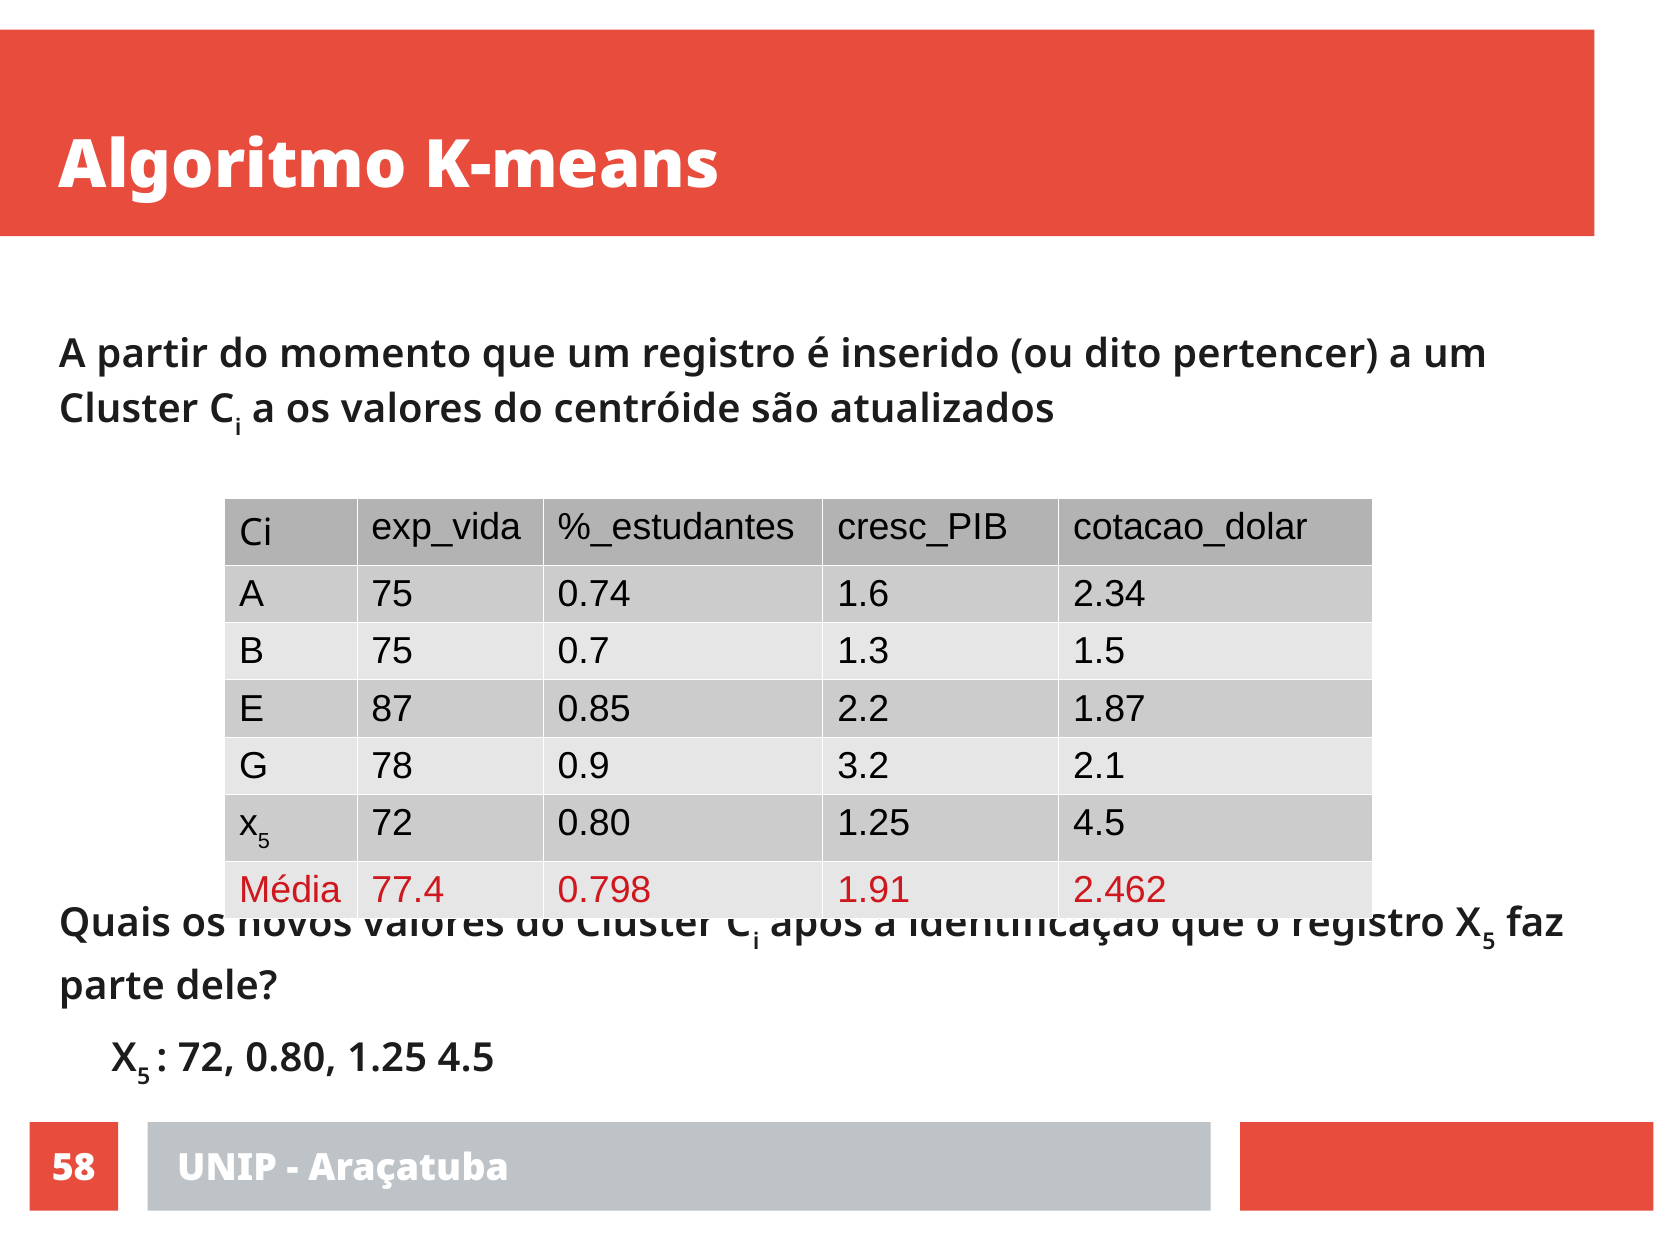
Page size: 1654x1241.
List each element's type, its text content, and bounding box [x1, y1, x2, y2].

table_cell Média [225, 862, 357, 918]
table_cell 2.2 [823, 680, 1058, 737]
table_cell 75 [358, 566, 543, 622]
table_cell 1.5 [1059, 623, 1372, 679]
table_cell 3.2 [823, 738, 1058, 794]
table_cell 77.4 [358, 862, 543, 918]
table_header Ci [225, 499, 357, 565]
table_header exp_vida [358, 499, 543, 565]
table_cell 2.34 [1059, 566, 1372, 622]
table_cell 0.80 [544, 795, 822, 861]
table_cell 75 [358, 623, 543, 679]
title Algoritmo K-means [59, 59, 1595, 207]
table_cell x5 [225, 795, 357, 861]
table_cell 87 [358, 680, 543, 737]
table_cell 0.85 [544, 680, 822, 737]
table_cell G [225, 738, 357, 794]
table_cell 1.25 [823, 795, 1058, 861]
table_cell 0.7 [544, 623, 822, 679]
table_cell 1.3 [823, 623, 1058, 679]
table_cell 2.462 [1059, 862, 1372, 918]
table_cell A [225, 566, 357, 622]
list A partir do momento que um registro é inserido (ou dito pertencer) a um Cluster Ci a os valores do centróide são atualizados Quais os novos valores do Cluster Ci após a identificação que o registro X5 faz parte dele? X5 : 72, 0.80, 1.25 4.5 [59, 324, 1565, 1093]
table_header cotacao_dolar [1059, 499, 1372, 565]
table_cell 0.74 [544, 566, 822, 622]
table_cell B [225, 623, 357, 679]
table_cell 1.6 [823, 566, 1058, 622]
table_header %_estudantes [544, 499, 822, 565]
table_cell 2.1 [1059, 738, 1372, 794]
table_cell 1.87 [1059, 680, 1372, 737]
table_cell 72 [358, 795, 543, 861]
table_header cresc_PIB [823, 499, 1058, 565]
table_cell 0.9 [544, 738, 822, 794]
table_cell E [225, 680, 357, 737]
table_cell 1.91 [823, 862, 1058, 918]
table_cell 4.5 [1059, 795, 1372, 861]
table_cell 78 [358, 738, 543, 794]
table_cell 0.798 [544, 862, 822, 918]
